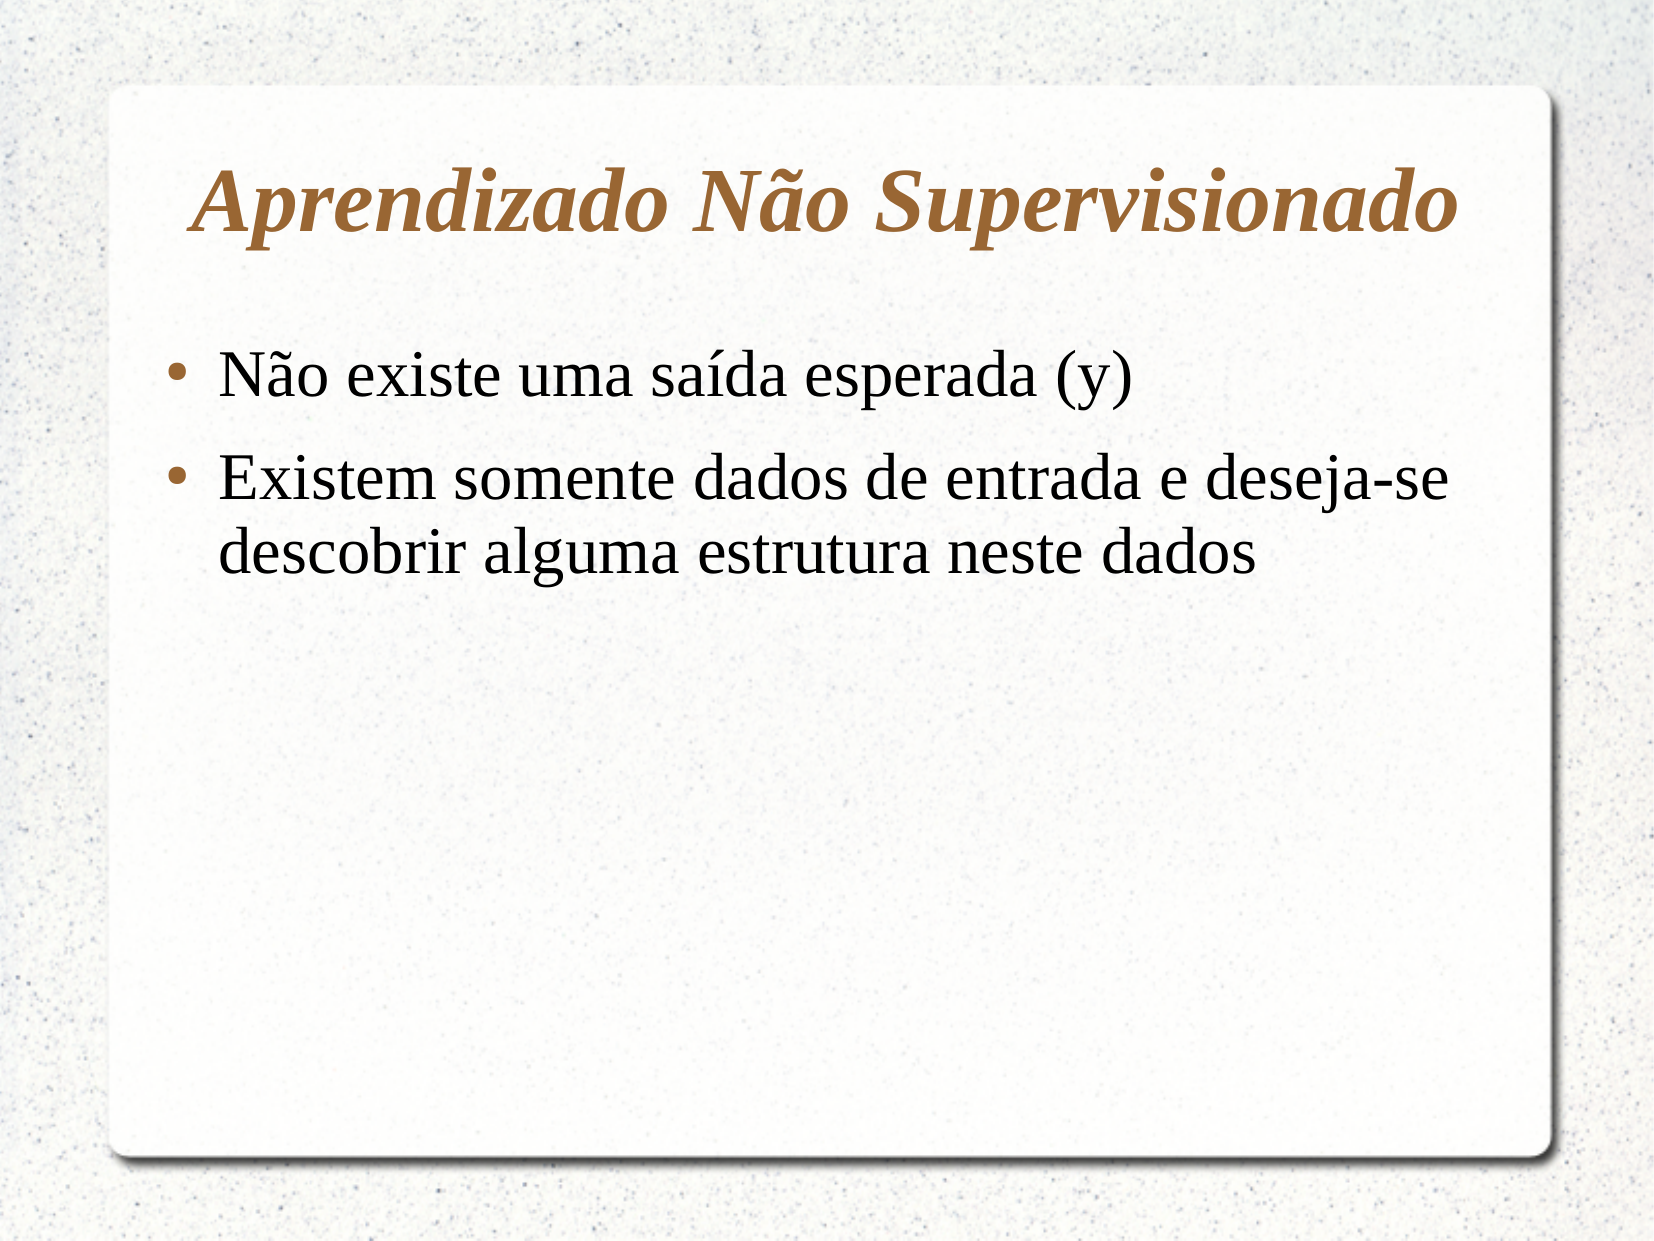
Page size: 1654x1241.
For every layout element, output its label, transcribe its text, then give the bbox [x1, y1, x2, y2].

list Não existe uma saída esperada (y) Existem somente dados de entrada e deseja-se descobrir alguma estrutura neste dados [147, 336, 1506, 1241]
title Aprendizado Não Supervisionado [118, 96, 1536, 304]
picture [0, 0, 1654, 1241]
